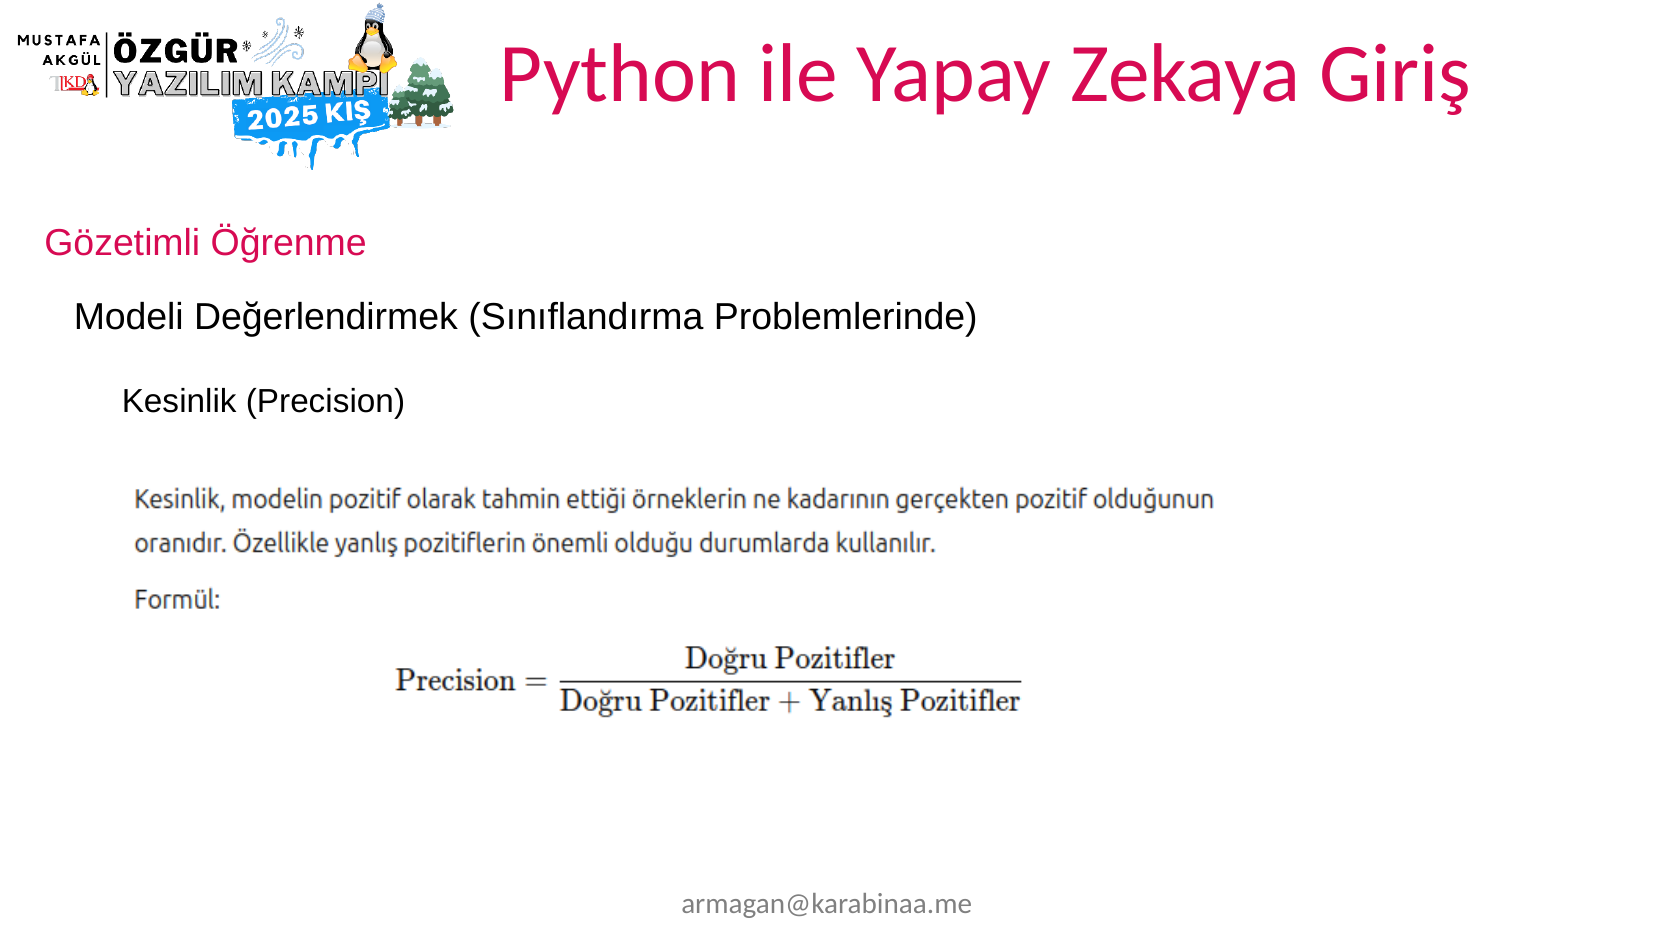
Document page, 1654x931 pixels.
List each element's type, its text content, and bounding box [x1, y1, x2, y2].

text_box Kesinlik (Precision) [107, 375, 443, 465]
picture [72, 466, 1300, 733]
text_box Gözetimli Öğrenme [29, 213, 854, 271]
text_box Modeli Değerlendirmek (Sınıflandırma Problemlerinde) [59, 288, 1241, 387]
text_box Python ile Yapay Zekaya Giriş [484, 10, 1654, 126]
picture [0, 0, 463, 177]
text_box armagan@karabinaa.me [0, 877, 1654, 928]
